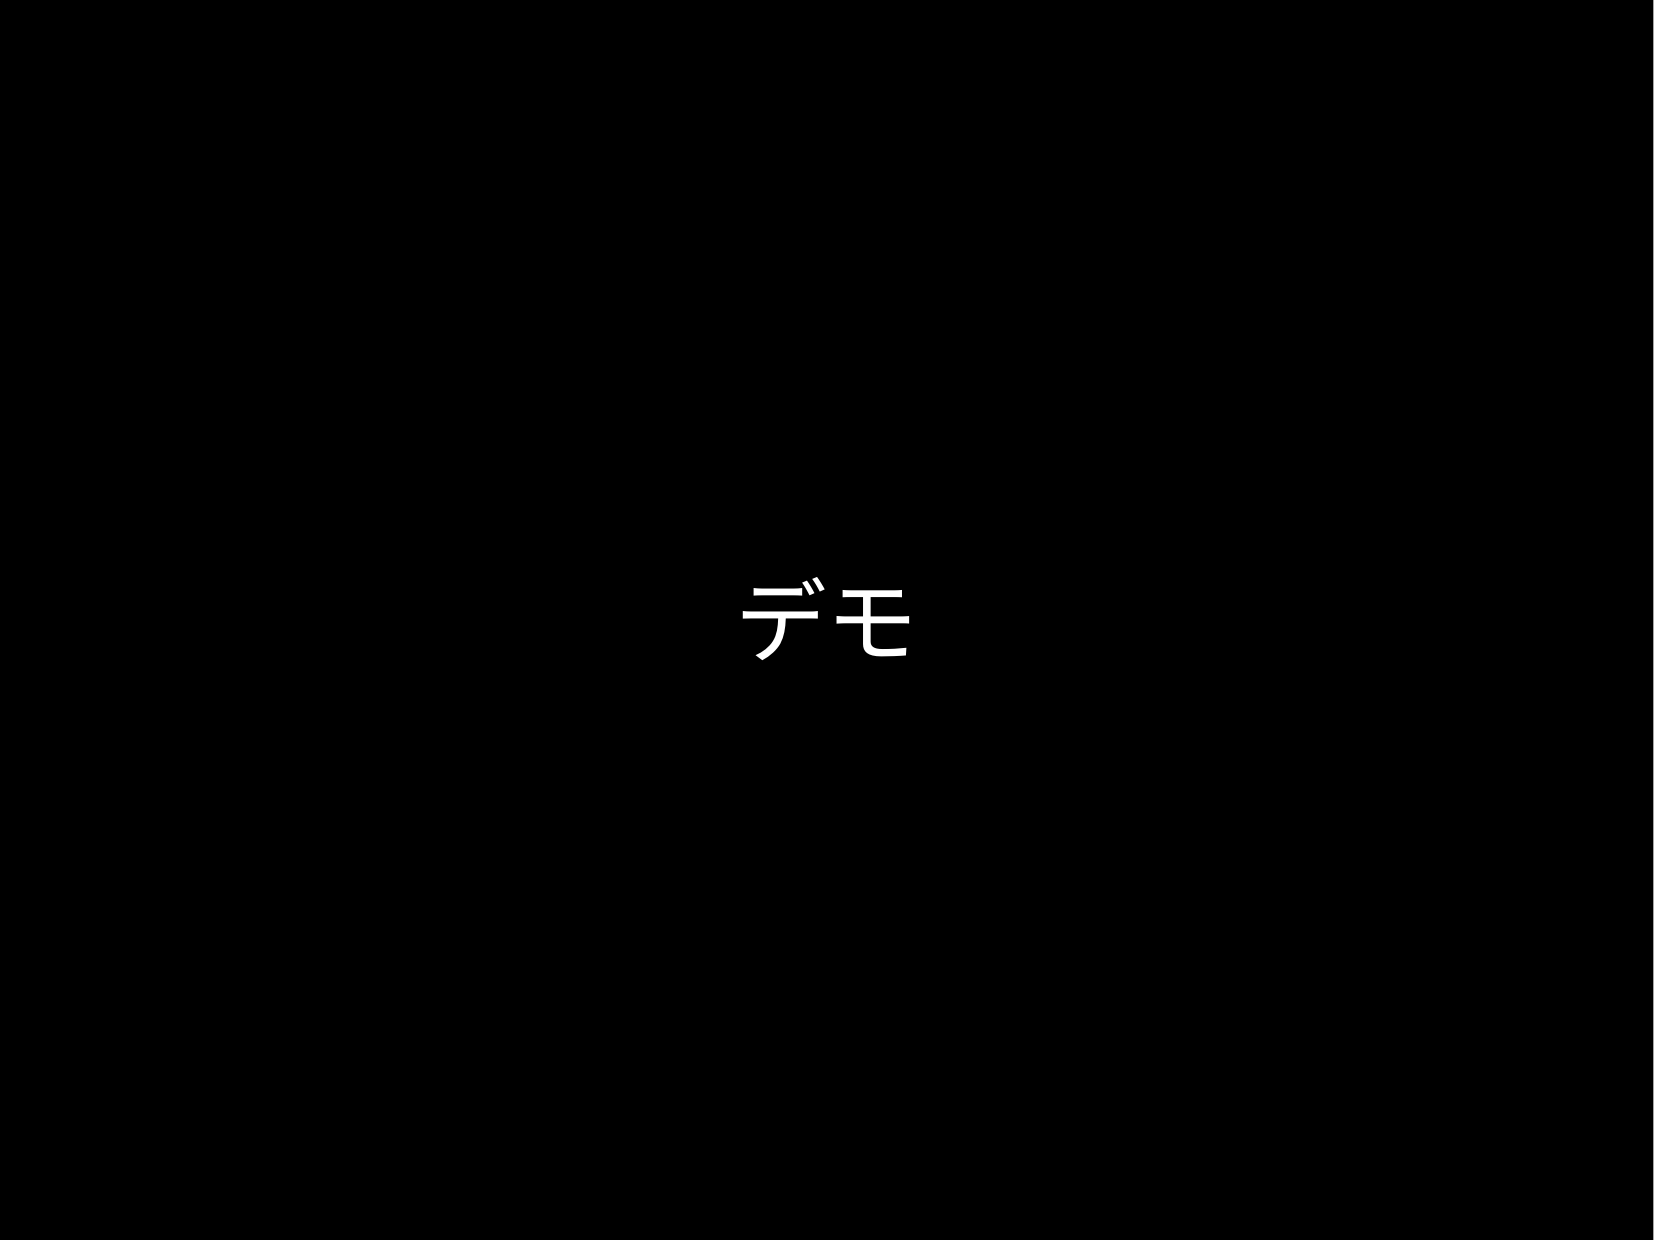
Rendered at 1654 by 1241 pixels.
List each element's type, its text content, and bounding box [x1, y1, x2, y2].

subtitle デモ [82, 49, 1571, 1182]
